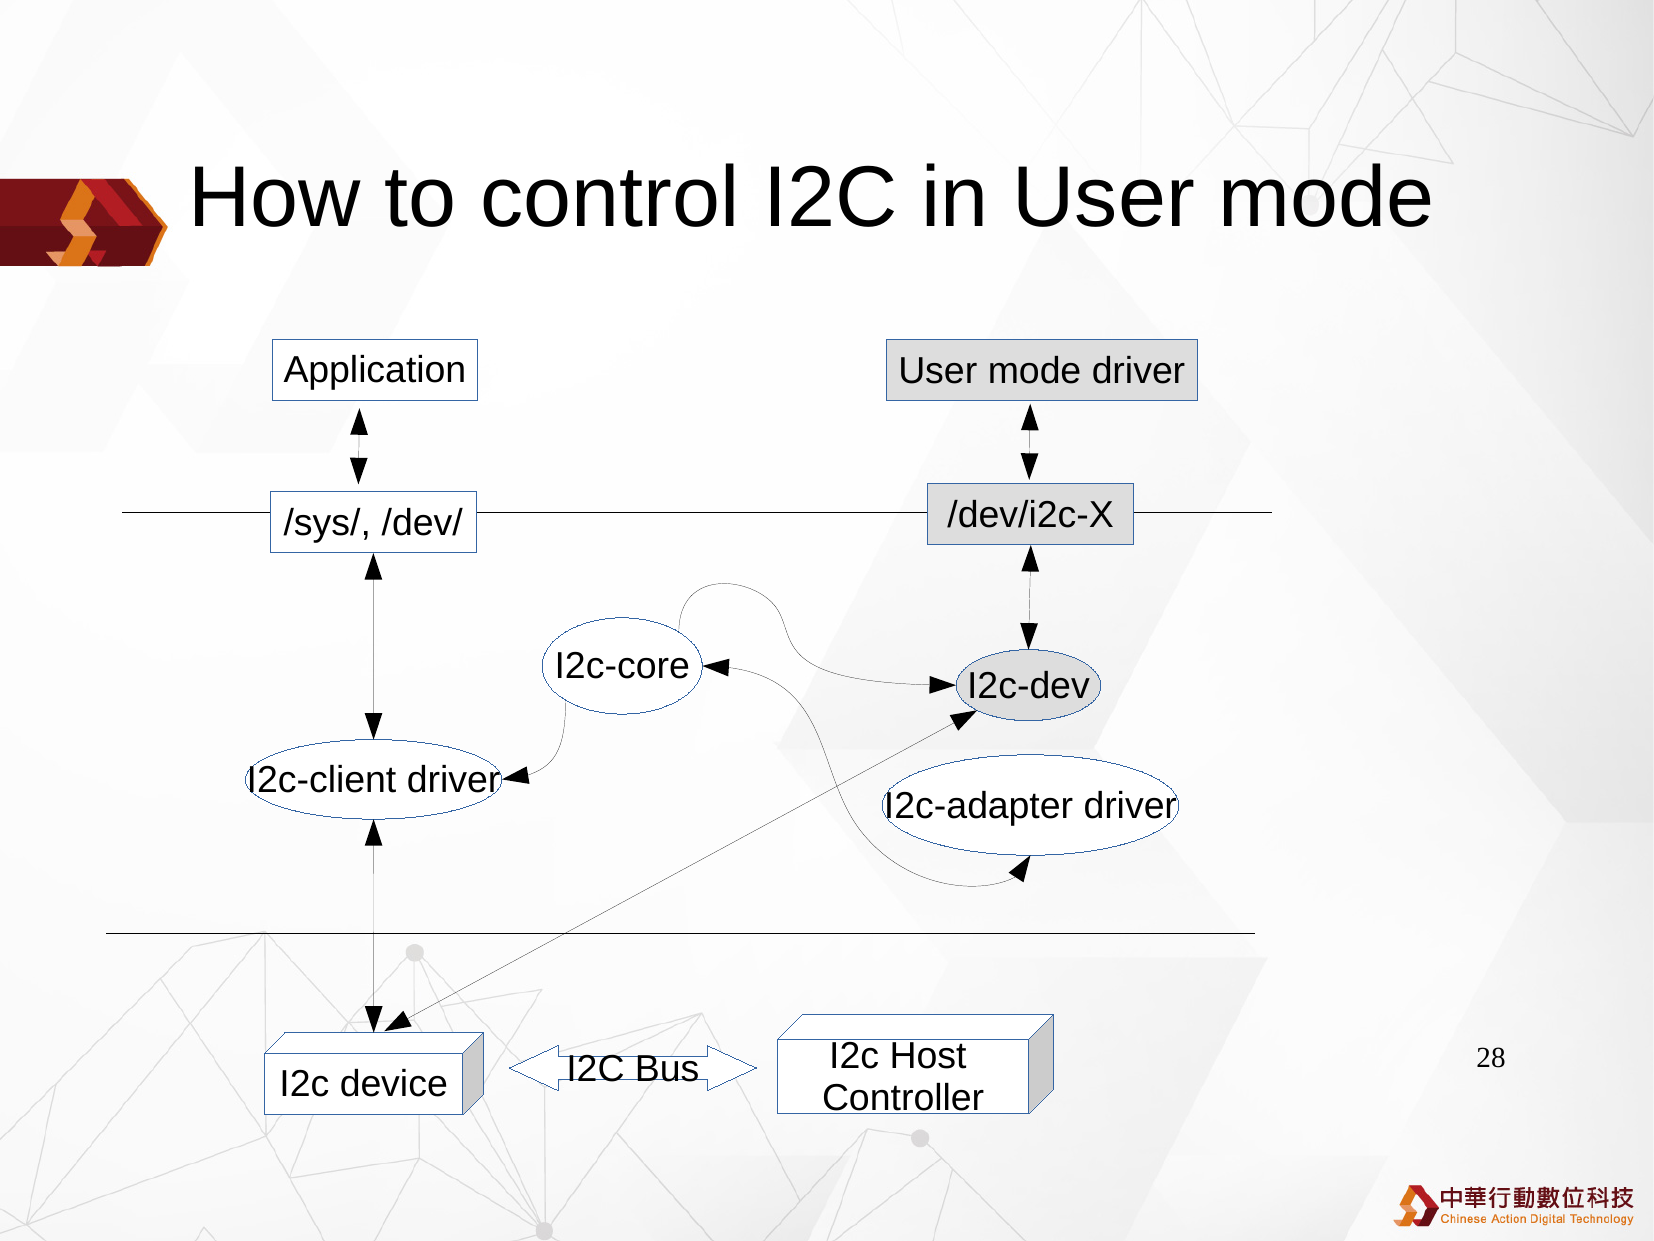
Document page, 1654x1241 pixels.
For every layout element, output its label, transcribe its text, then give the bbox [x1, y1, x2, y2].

text_box I2C Bus [602, 1056, 637, 1080]
text_box I2c-dev [956, 649, 1101, 721]
text_box /sys/, /dev/ [270, 491, 477, 553]
text_box I2c-core [542, 617, 703, 715]
title How to control I2C in User mode [118, 112, 1506, 281]
text_box I2C Bus [651, 1045, 757, 1091]
picture [0, 0, 1654, 1241]
text_box I2c-adapter driver [887, 754, 1179, 856]
text_box I2C Bus [509, 1045, 569, 1091]
text_box I2C Bus [582, 1056, 604, 1080]
text_box I2C Bus [573, 1056, 591, 1080]
text_box User mode driver [886, 339, 1198, 401]
text_box Application [272, 339, 478, 401]
text_box I2c Host Controller [777, 1040, 1028, 1114]
text_box /dev/i2c-X [927, 483, 1134, 545]
text_box I2c device [264, 1054, 462, 1115]
text_box I2c-client driver [251, 739, 502, 820]
